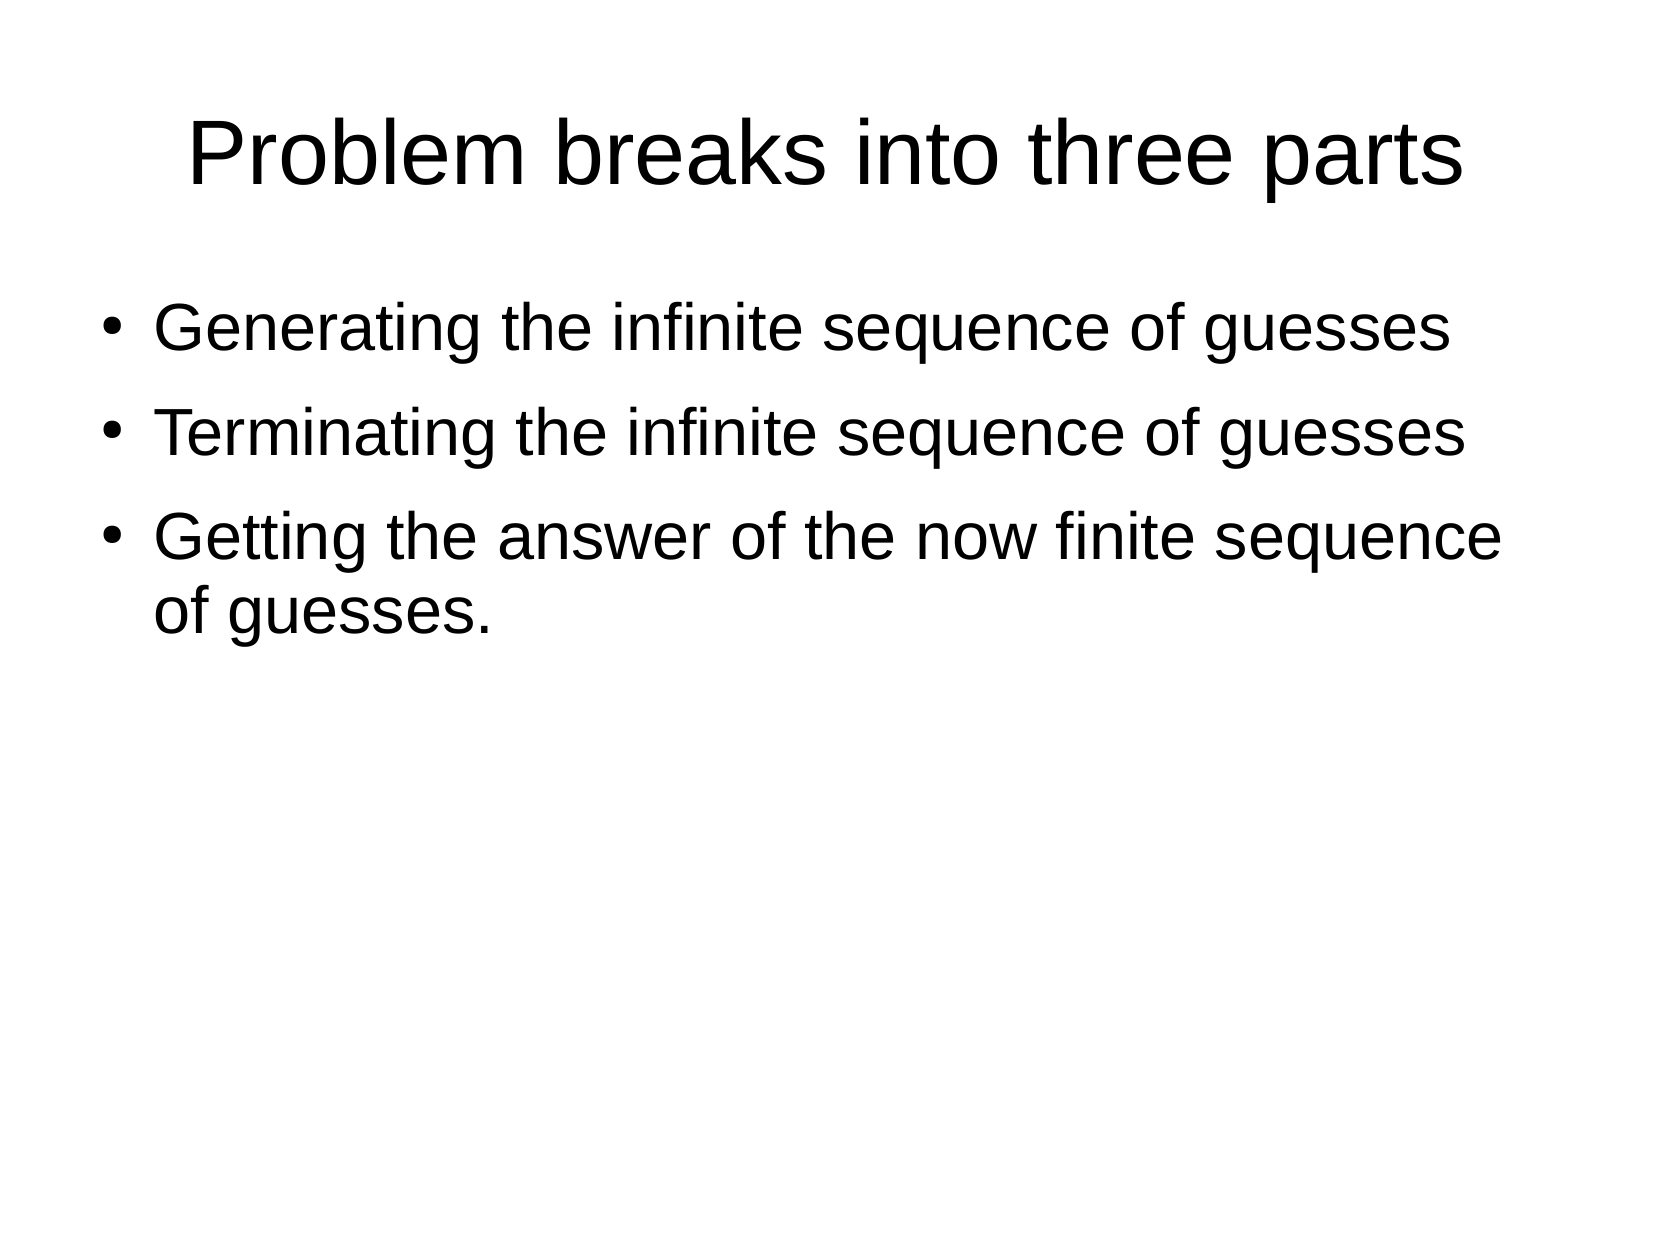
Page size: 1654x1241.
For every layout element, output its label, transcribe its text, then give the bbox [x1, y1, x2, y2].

list Generating the infinite sequence of guesses Terminating the infinite sequence of guesses Getting the answer of the now finite sequence of guesses. [82, 290, 1571, 1010]
title Problem breaks into three parts [82, 49, 1571, 257]
